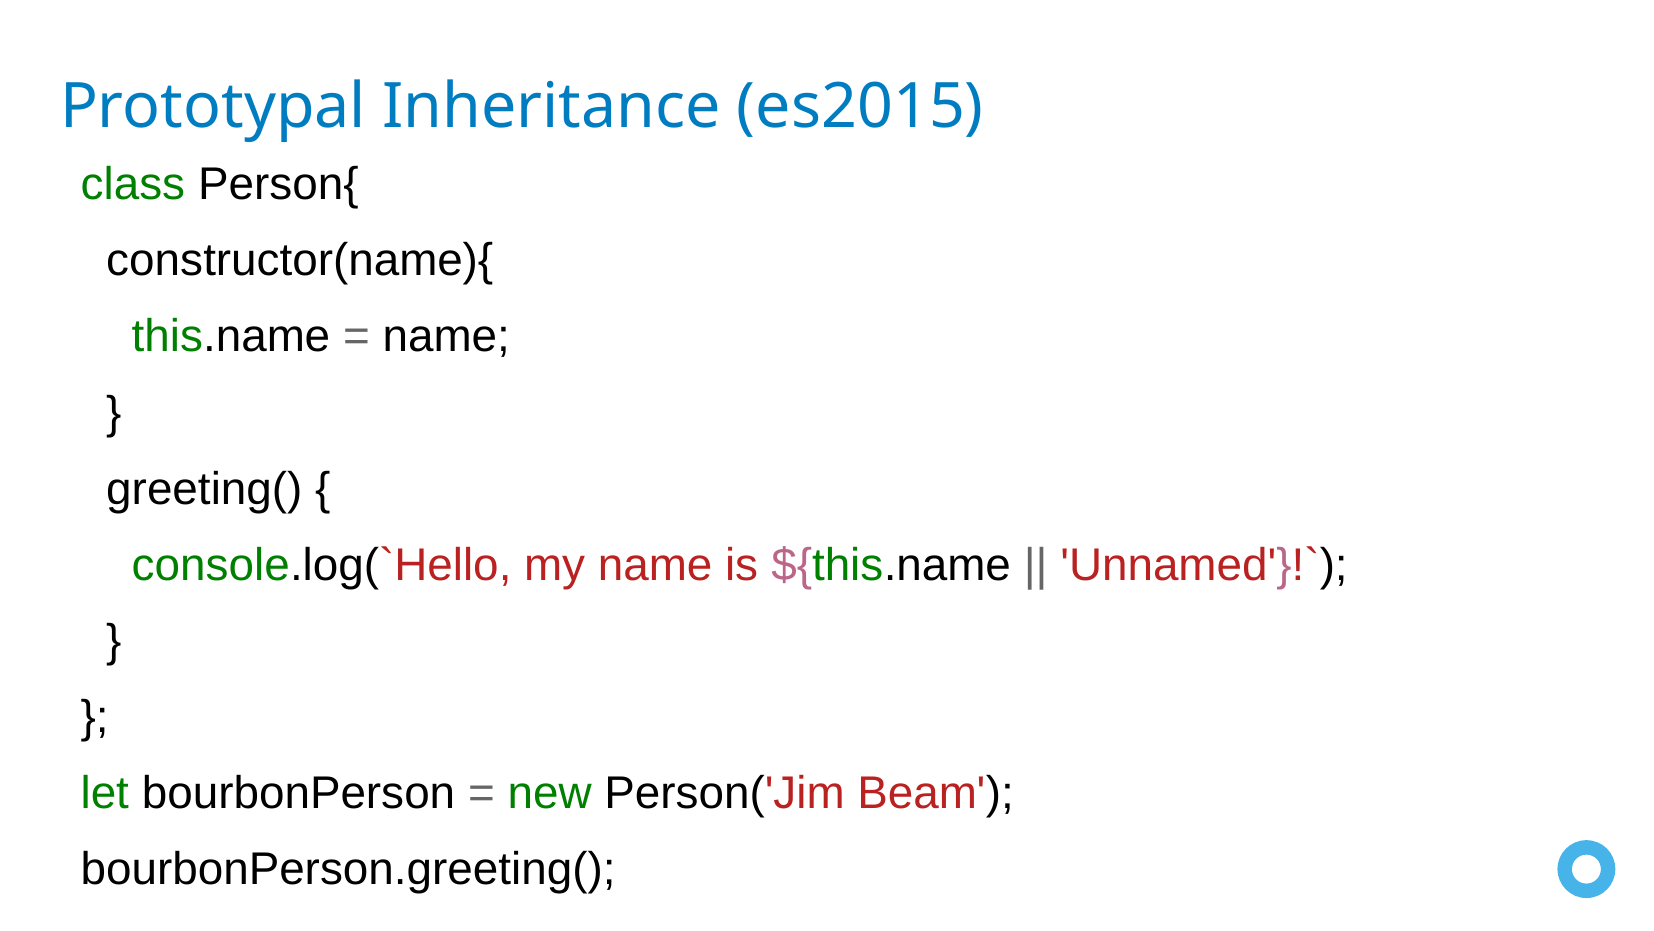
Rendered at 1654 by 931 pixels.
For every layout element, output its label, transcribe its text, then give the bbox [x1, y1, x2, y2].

list Prototypal Inheritance (es2015) [45, 57, 1064, 151]
text_box class Person{ constructor(name){ this.name = name; } greeting() { console.log(`Hello, my name is ${this.name || 'Unnamed'}!`); } }; let bourbonPerson = new Person('Jim Beam'); bourbonPerson.greeting(); [65, 150, 1531, 902]
